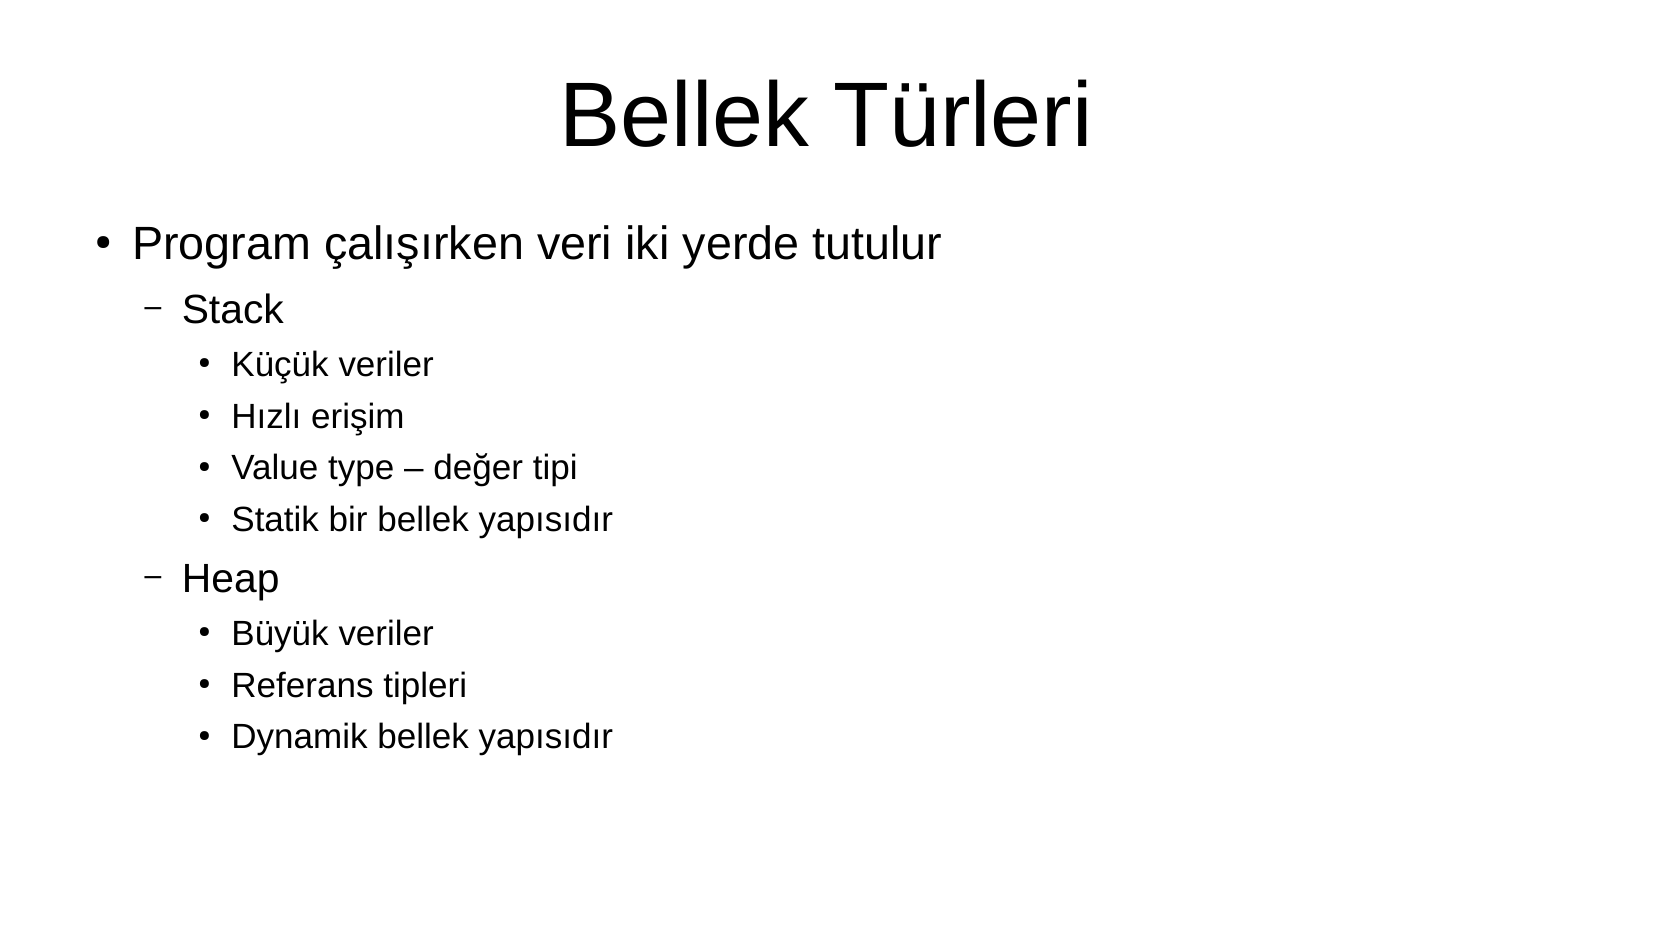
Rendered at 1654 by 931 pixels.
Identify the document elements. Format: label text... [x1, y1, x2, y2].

title Bellek Türleri [82, 37, 1571, 193]
list Program çalışırken veri iki yerde tutulur Stack Küçük veriler Hızlı erişim Value type – değer tipi Statik bir bellek yapısıdır Heap Büyük veriler Referans tipleri Dynamik bellek yapısıdır [82, 217, 1571, 758]
